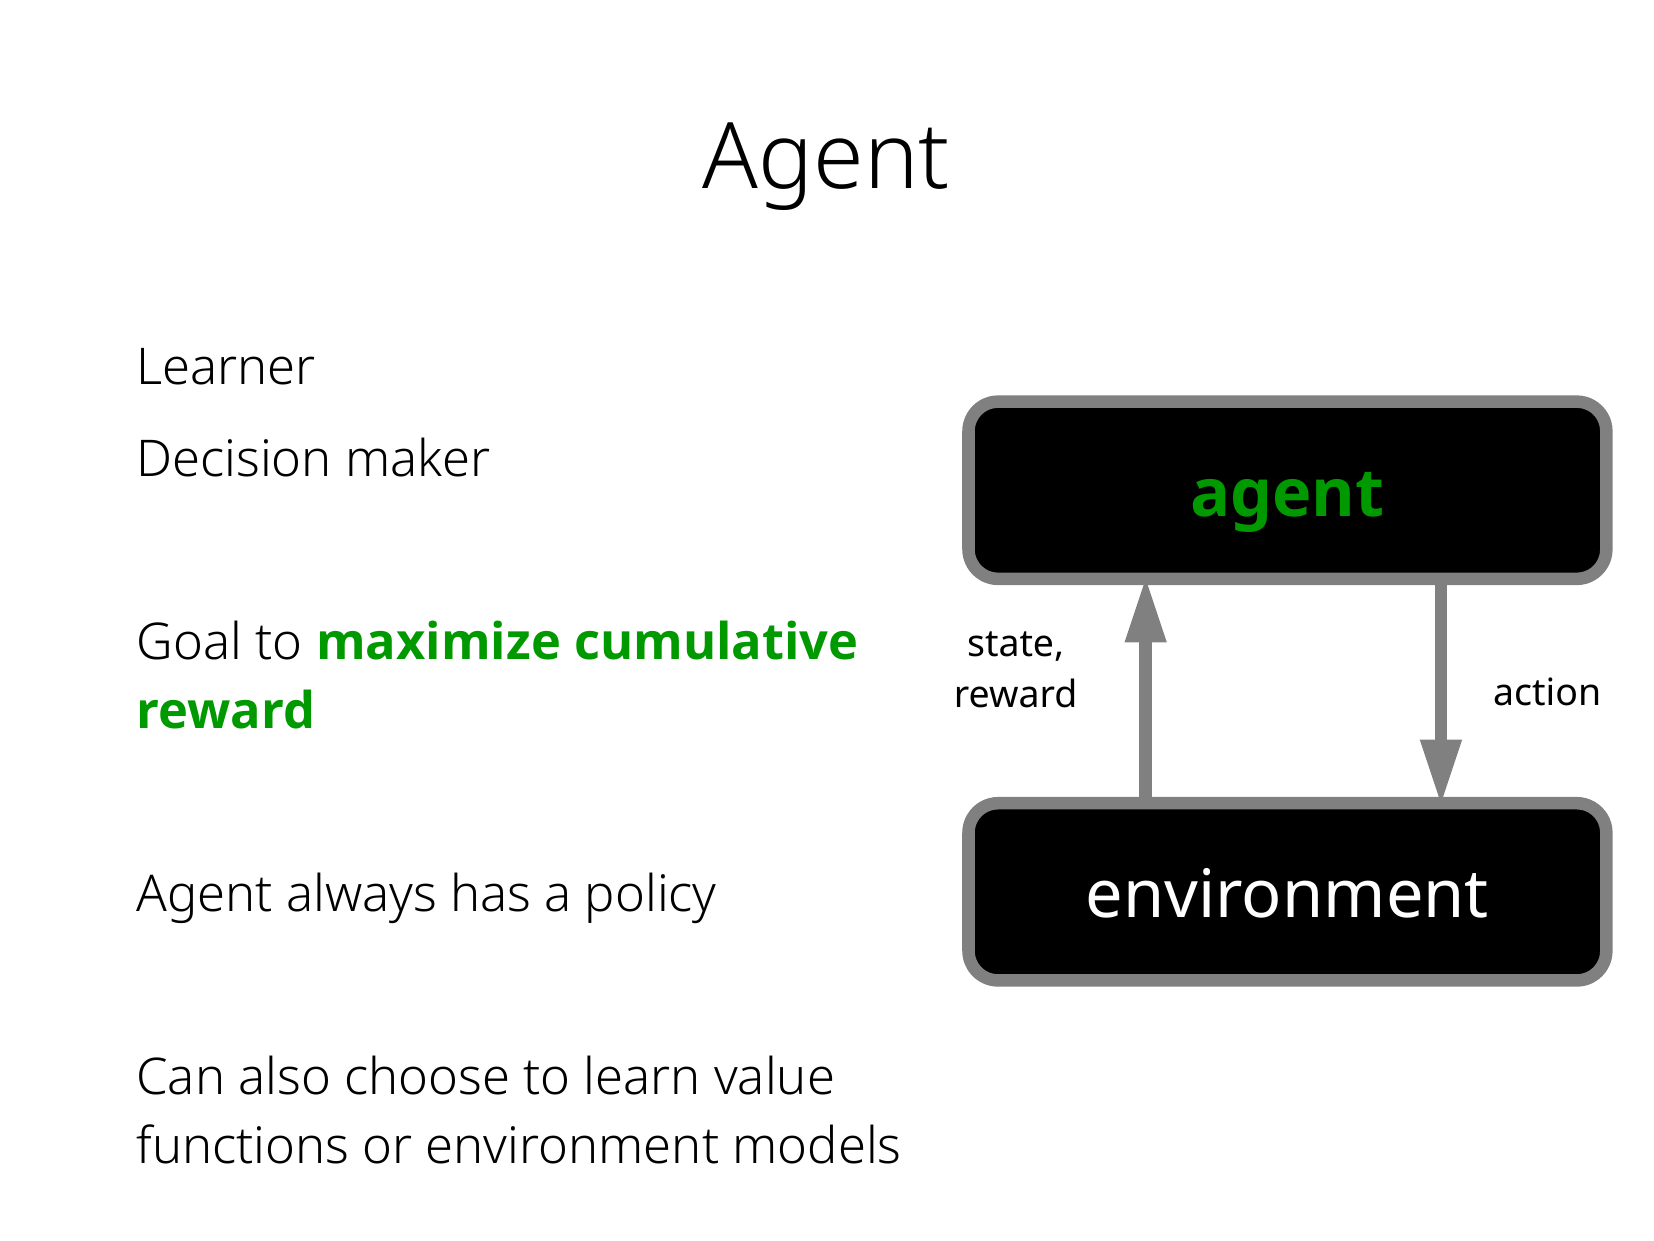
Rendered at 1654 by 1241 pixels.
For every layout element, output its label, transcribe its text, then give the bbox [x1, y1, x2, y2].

text_box agent [968, 401, 1607, 579]
text_box action [1464, 590, 1630, 792]
text_box state, reward [933, 566, 1099, 768]
list Learner Decision maker Goal to maximize cumulative reward Agent always has a policy Can also choose to learn value functions or environment models [82, 330, 922, 1182]
text_box environment [968, 803, 1607, 981]
title Agent [82, 49, 1571, 257]
